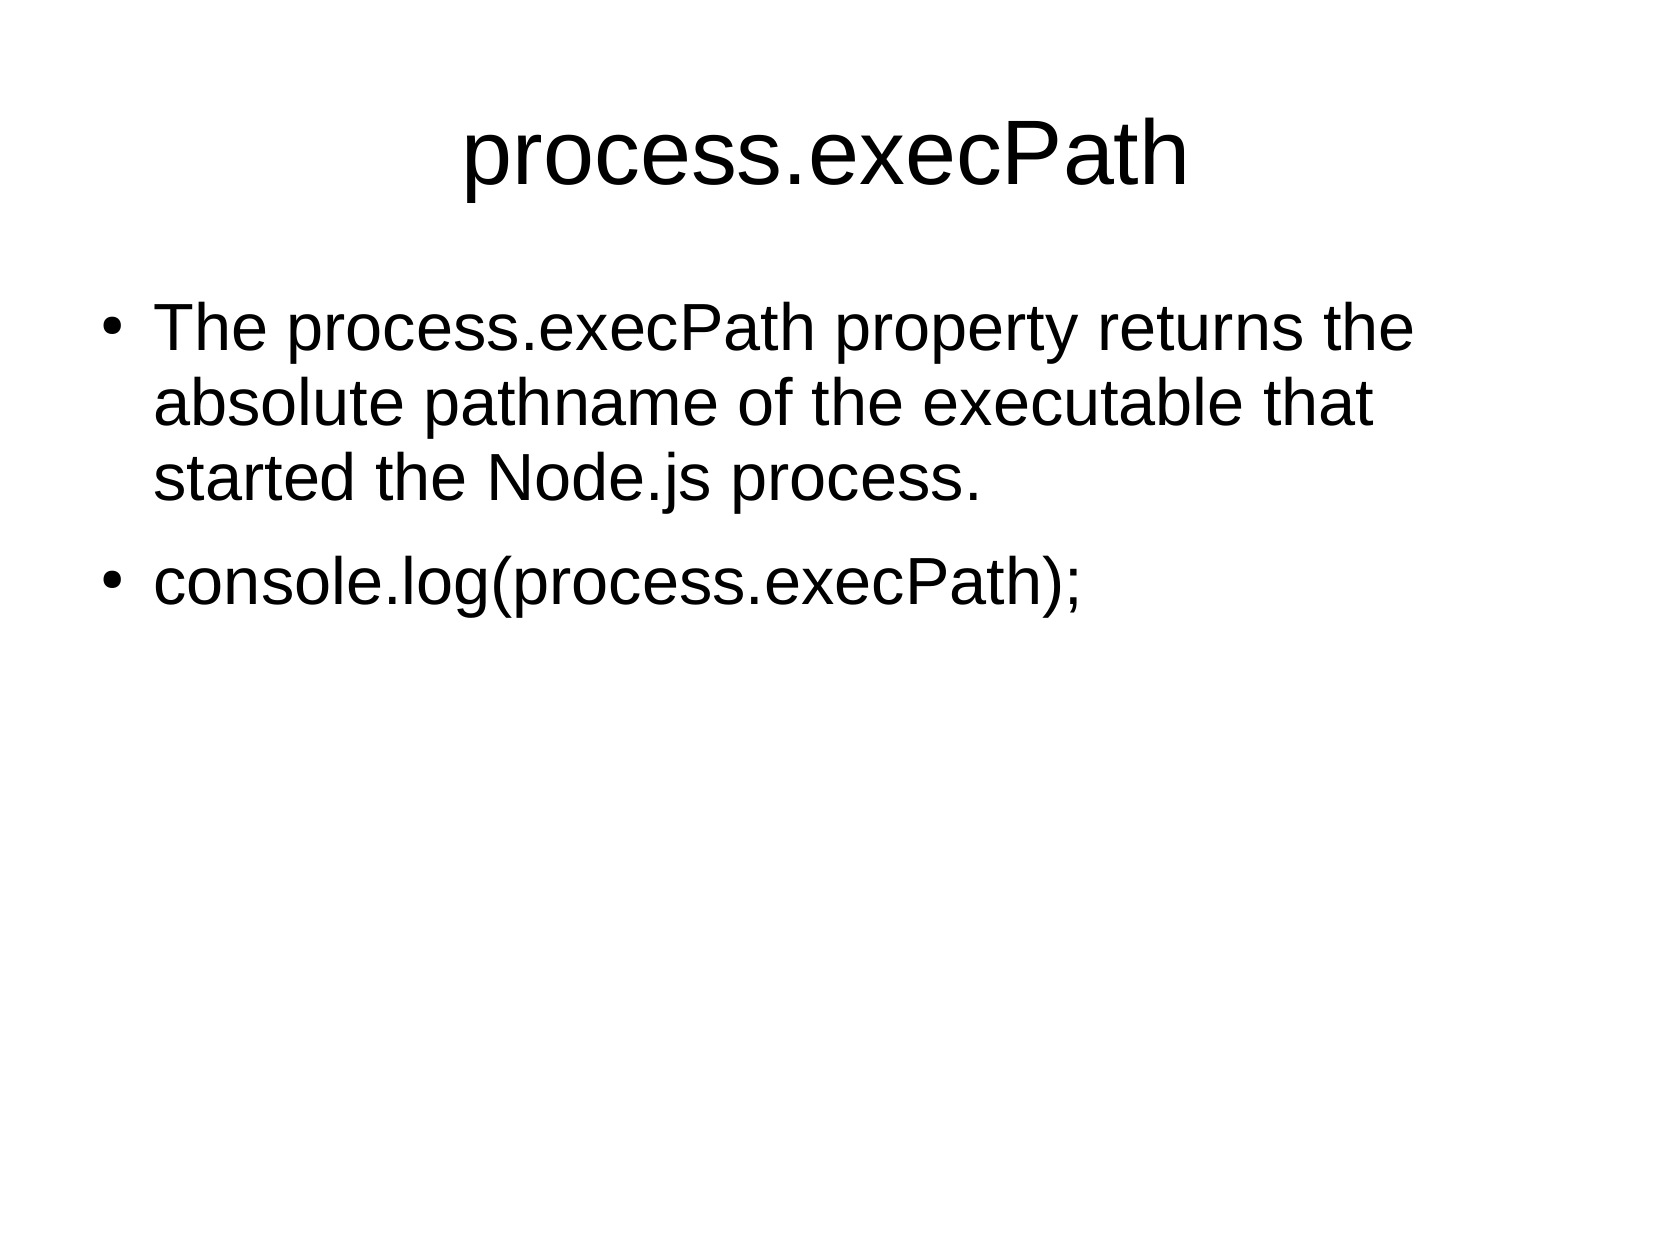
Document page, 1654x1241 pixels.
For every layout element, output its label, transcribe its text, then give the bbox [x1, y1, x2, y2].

title process.execPath [82, 49, 1571, 257]
list The process.execPath property returns the absolute pathname of the executable that started the Node.js process. console.log(process.execPath); [82, 290, 1571, 1010]
